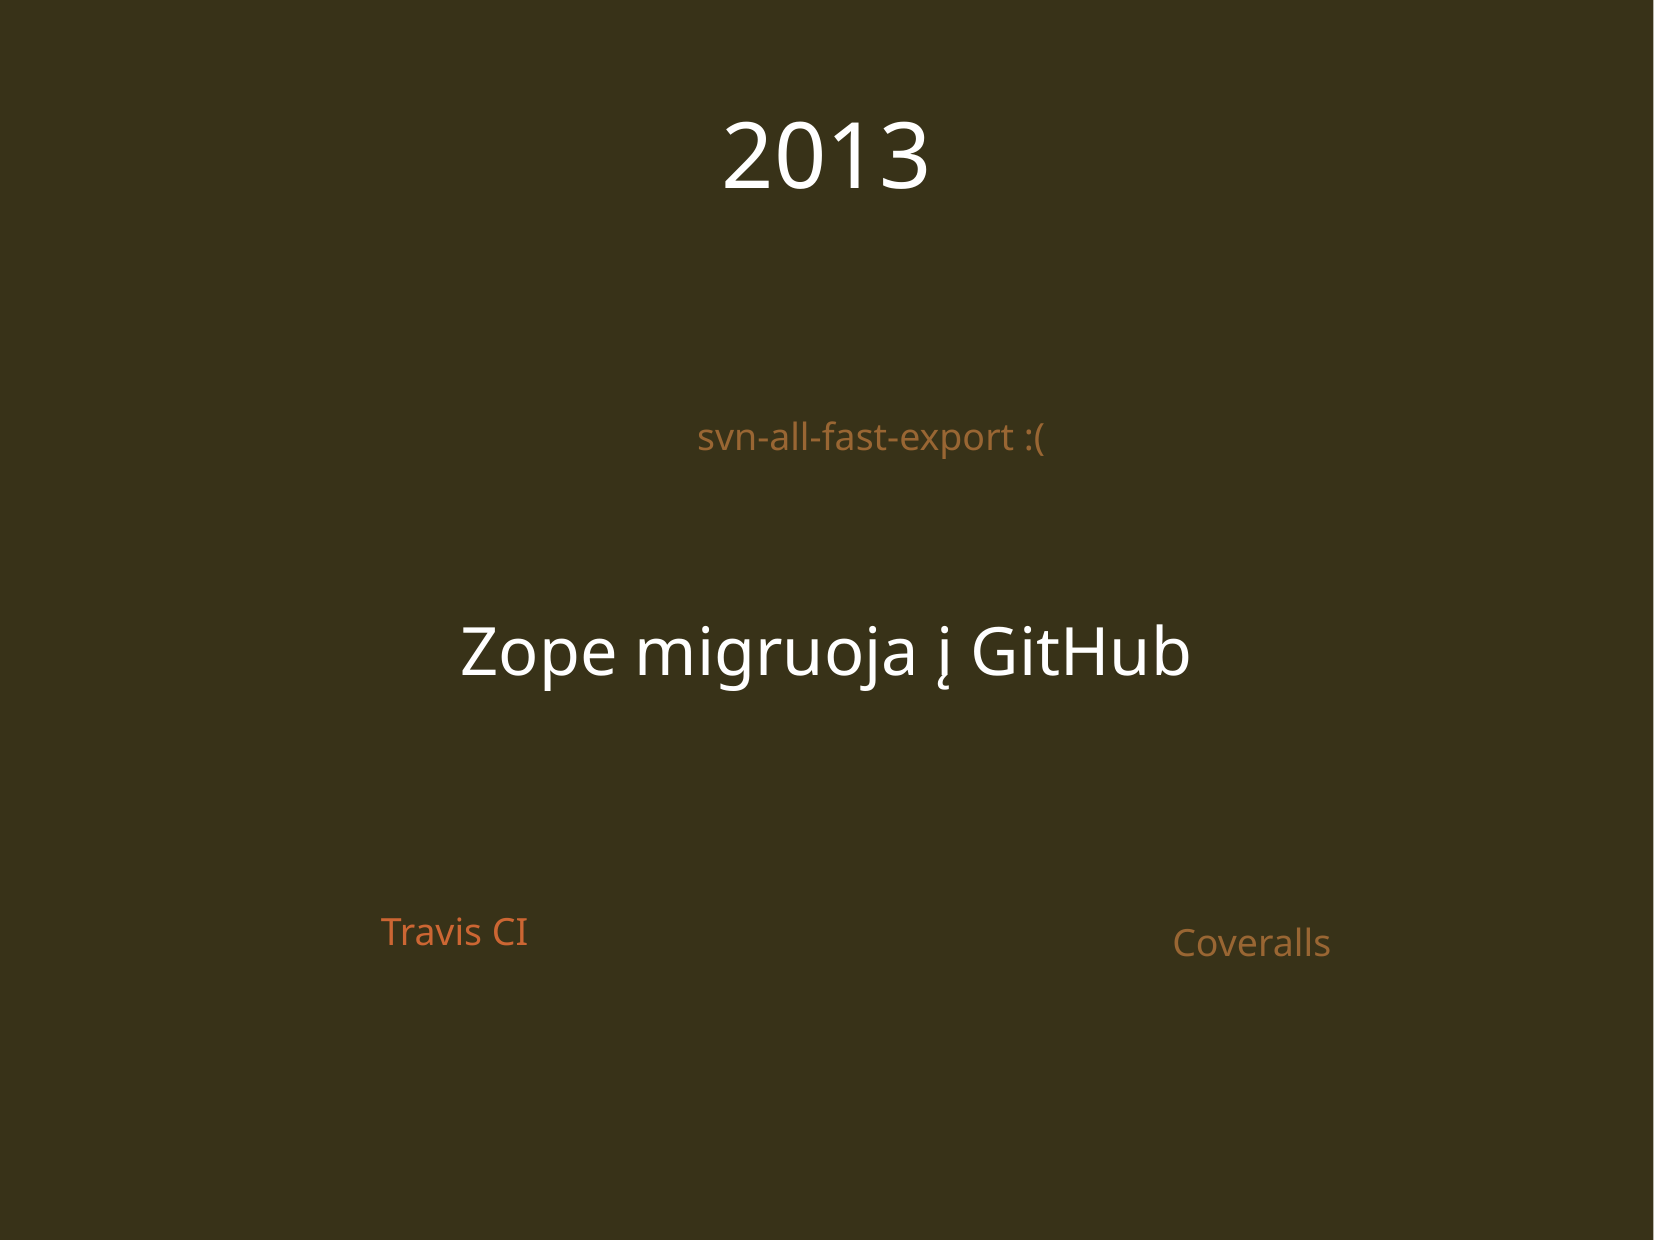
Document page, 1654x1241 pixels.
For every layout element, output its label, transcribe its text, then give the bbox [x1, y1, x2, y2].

subtitle Zope migruoja į GitHub [82, 290, 1571, 1010]
title 2013 [82, 49, 1571, 257]
text_box svn-all-fast-export :( [682, 403, 1052, 485]
text_box Travis CI [366, 897, 536, 955]
text_box Coveralls [1157, 909, 1342, 967]
